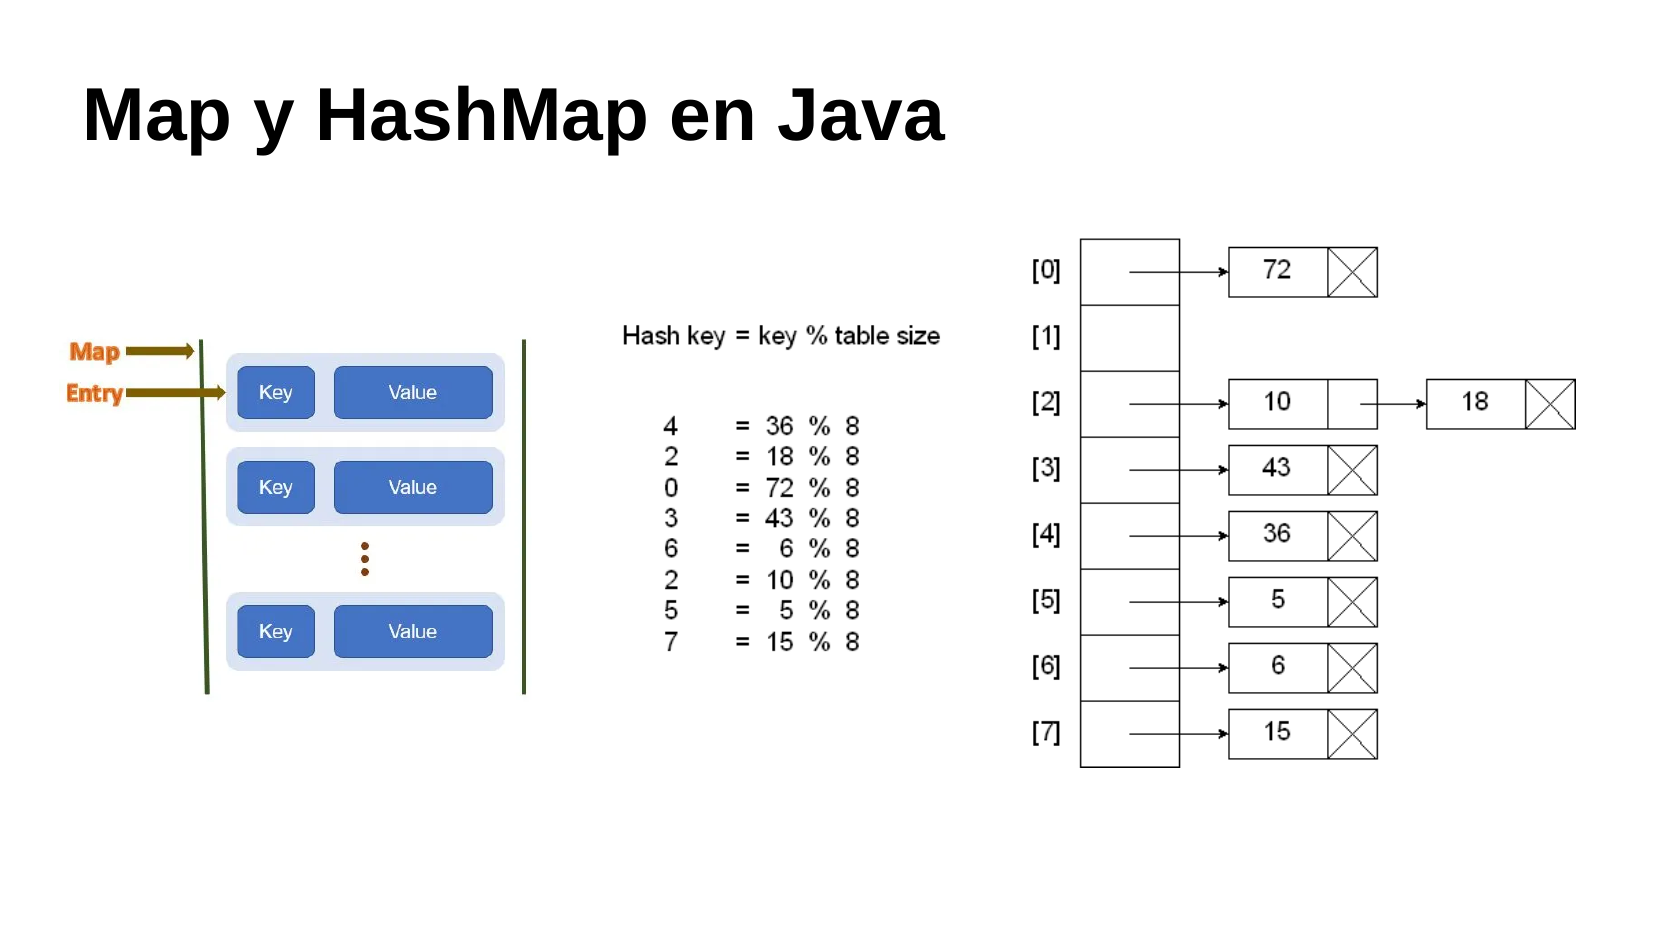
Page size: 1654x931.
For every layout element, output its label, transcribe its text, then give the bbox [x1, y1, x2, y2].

title Map y HashMap en Java [82, 37, 1571, 193]
picture [59, 324, 532, 702]
picture [620, 236, 1576, 768]
